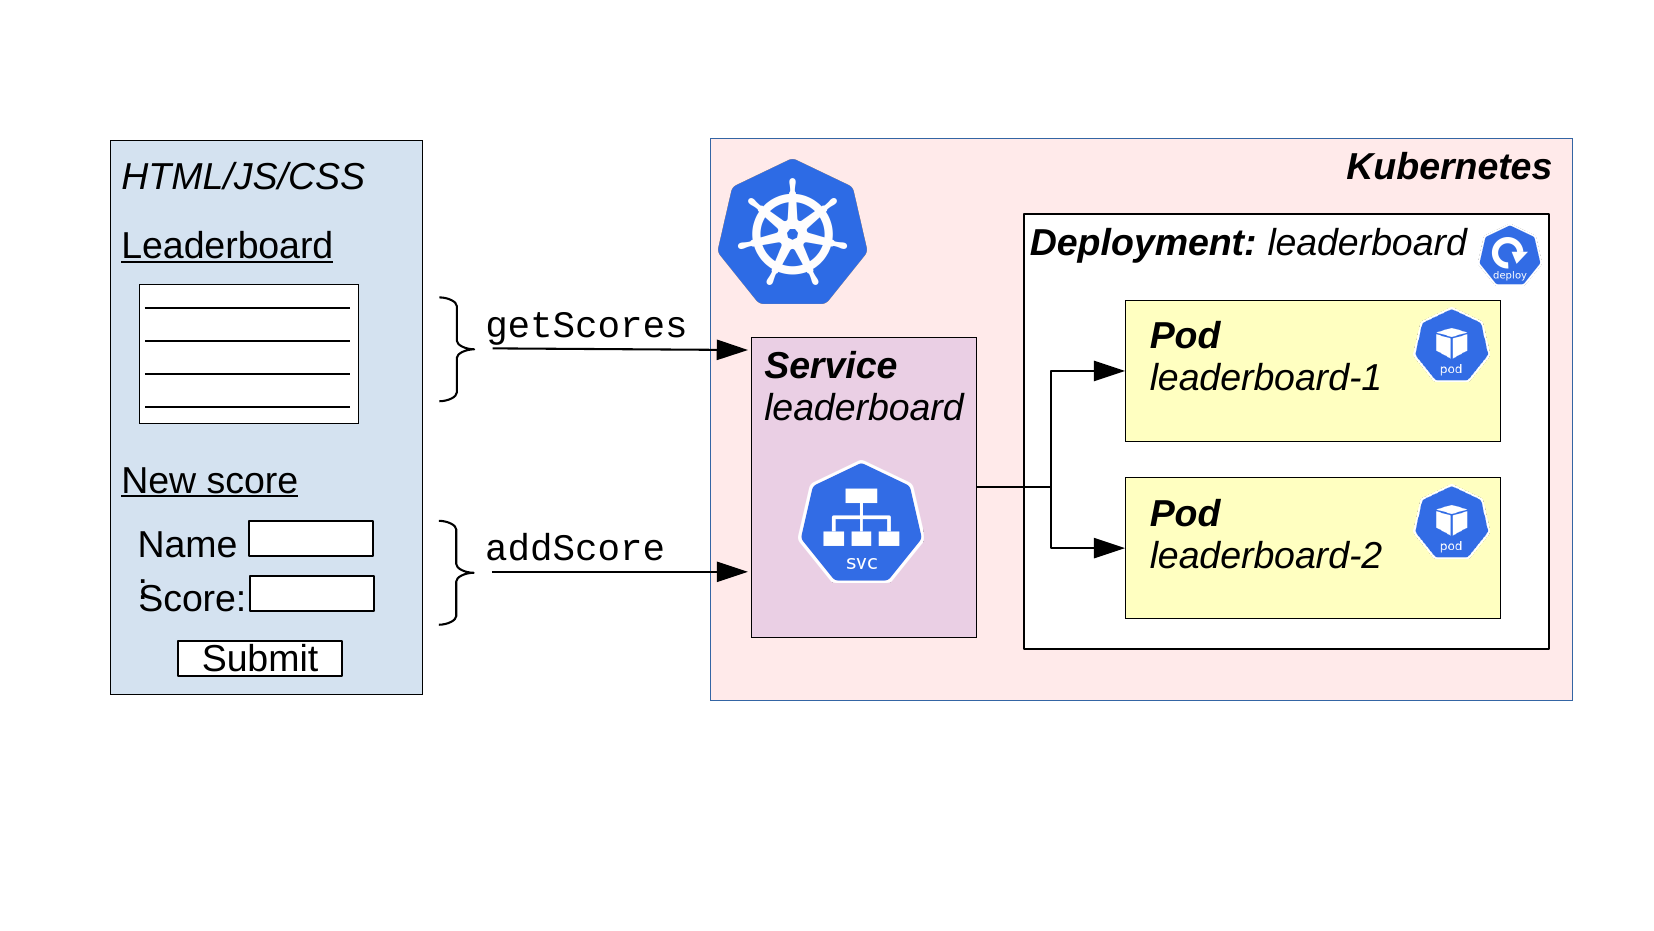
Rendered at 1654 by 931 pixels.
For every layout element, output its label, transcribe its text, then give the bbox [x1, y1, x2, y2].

text_box HTML/JS/CSS [106, 148, 385, 205]
text_box Service leaderboard [1052, 372, 1063, 437]
text_box Submit [253, 653, 263, 669]
text_box New score [106, 451, 350, 543]
picture [1413, 484, 1490, 559]
text_box Deployment: leaderboard [1015, 214, 1565, 314]
text_box Name: [123, 515, 263, 570]
picture [1478, 237, 1542, 286]
picture [716, 157, 869, 306]
picture [798, 460, 924, 583]
text_box Service leaderboard [749, 337, 1063, 437]
text_box Pod leaderboard-1 [1135, 314, 1414, 407]
text_box [110, 140, 423, 695]
text_box Score: [123, 570, 263, 653]
text_box Kubernetes [1331, 138, 1579, 237]
text_box [710, 138, 1573, 701]
text_box Pod leaderboard-2 [1135, 484, 1414, 584]
text_box Submit [177, 641, 343, 676]
text_box Leaderboard [106, 217, 350, 309]
picture [1413, 307, 1490, 382]
text_box Submit [232, 653, 241, 669]
